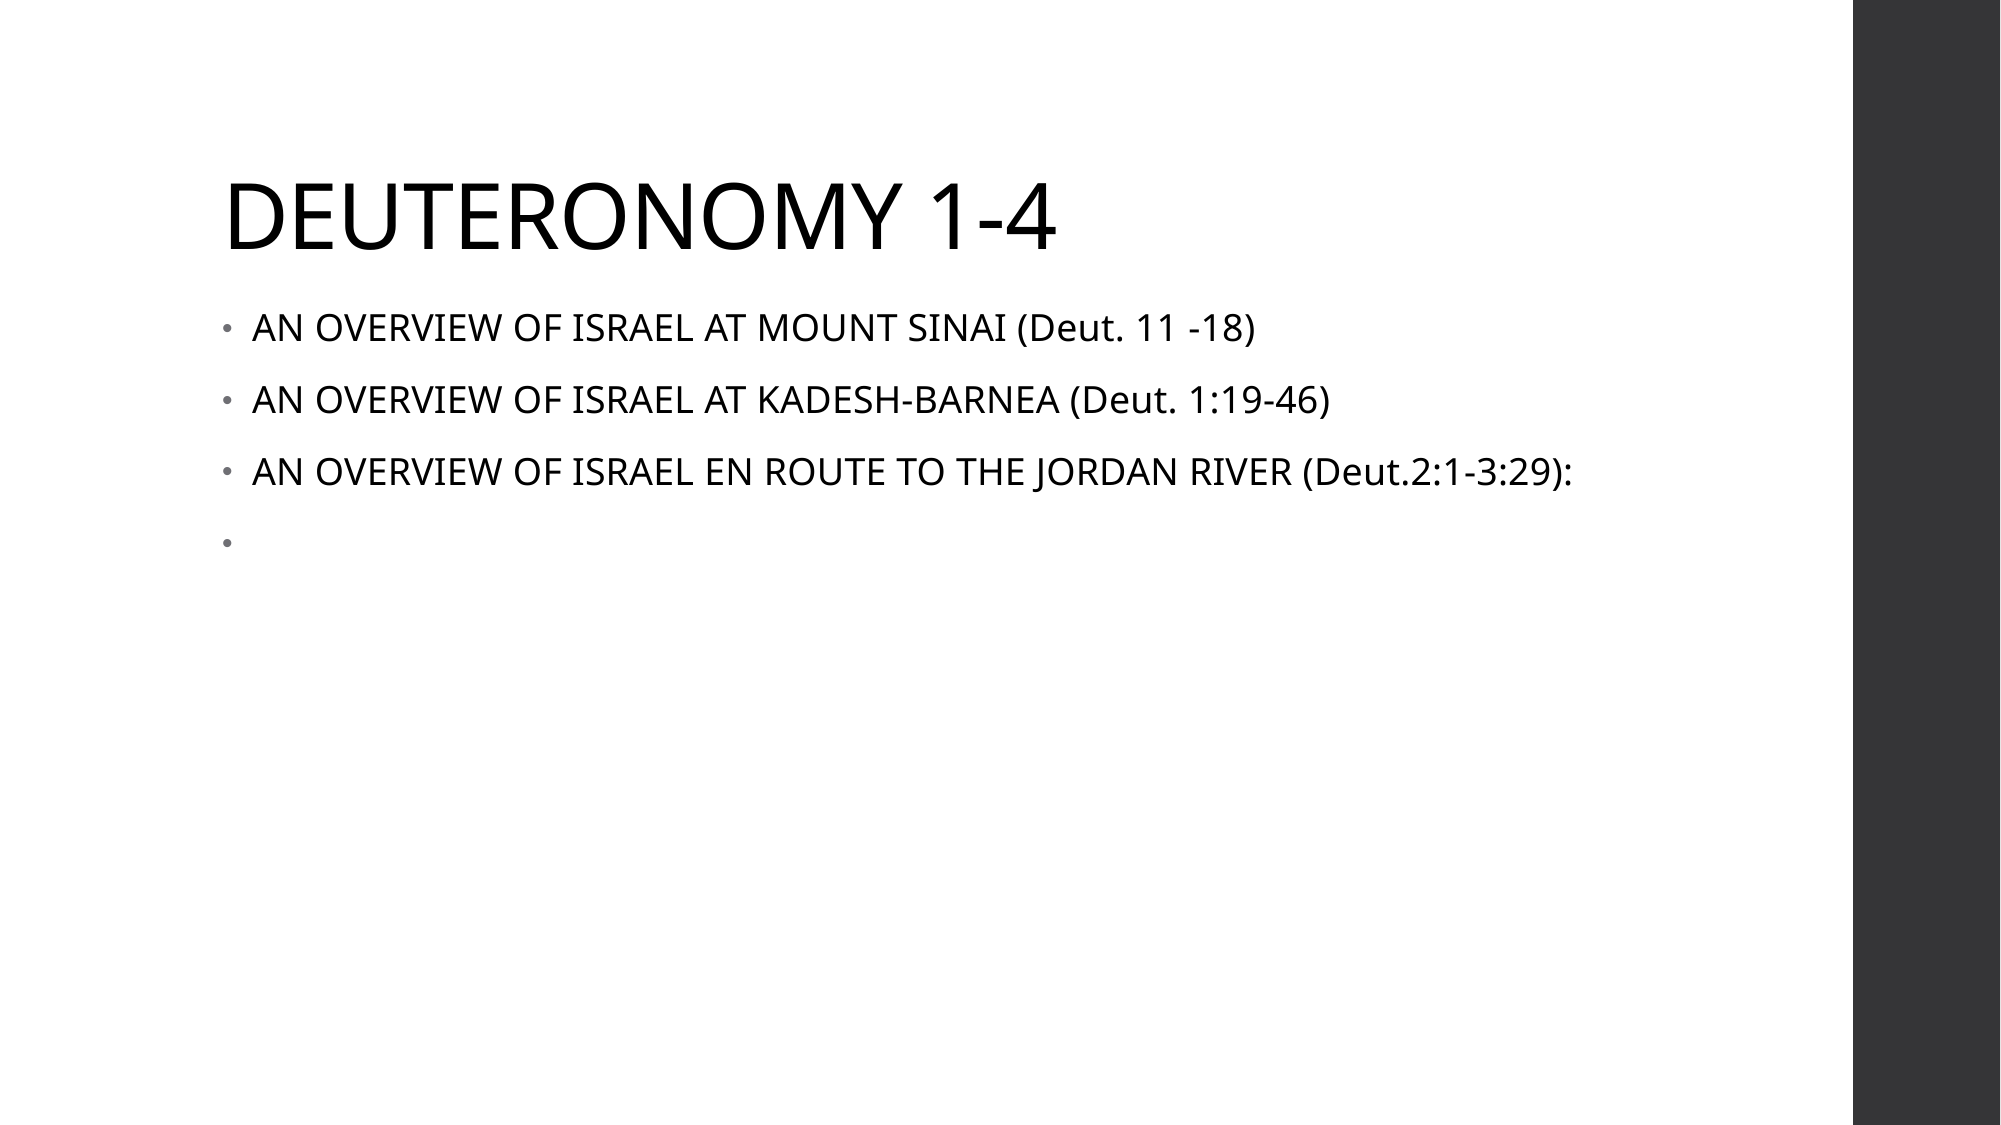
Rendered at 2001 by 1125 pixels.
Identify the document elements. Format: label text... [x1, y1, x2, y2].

list AN OVERVIEW OF ISRAEL AT MOUNT SINAI (Deut. 11 -18) AN OVERVIEW OF ISRAEL AT KADESH-BARNEA (Deut. 1:19-46) AN OVERVIEW OF ISRAEL EN ROUTE TO THE JORDAN RIVER (Deut.2:1-3:29): [206, 299, 1617, 1014]
title DEUTERONOMY 1-4 [206, 60, 1797, 278]
